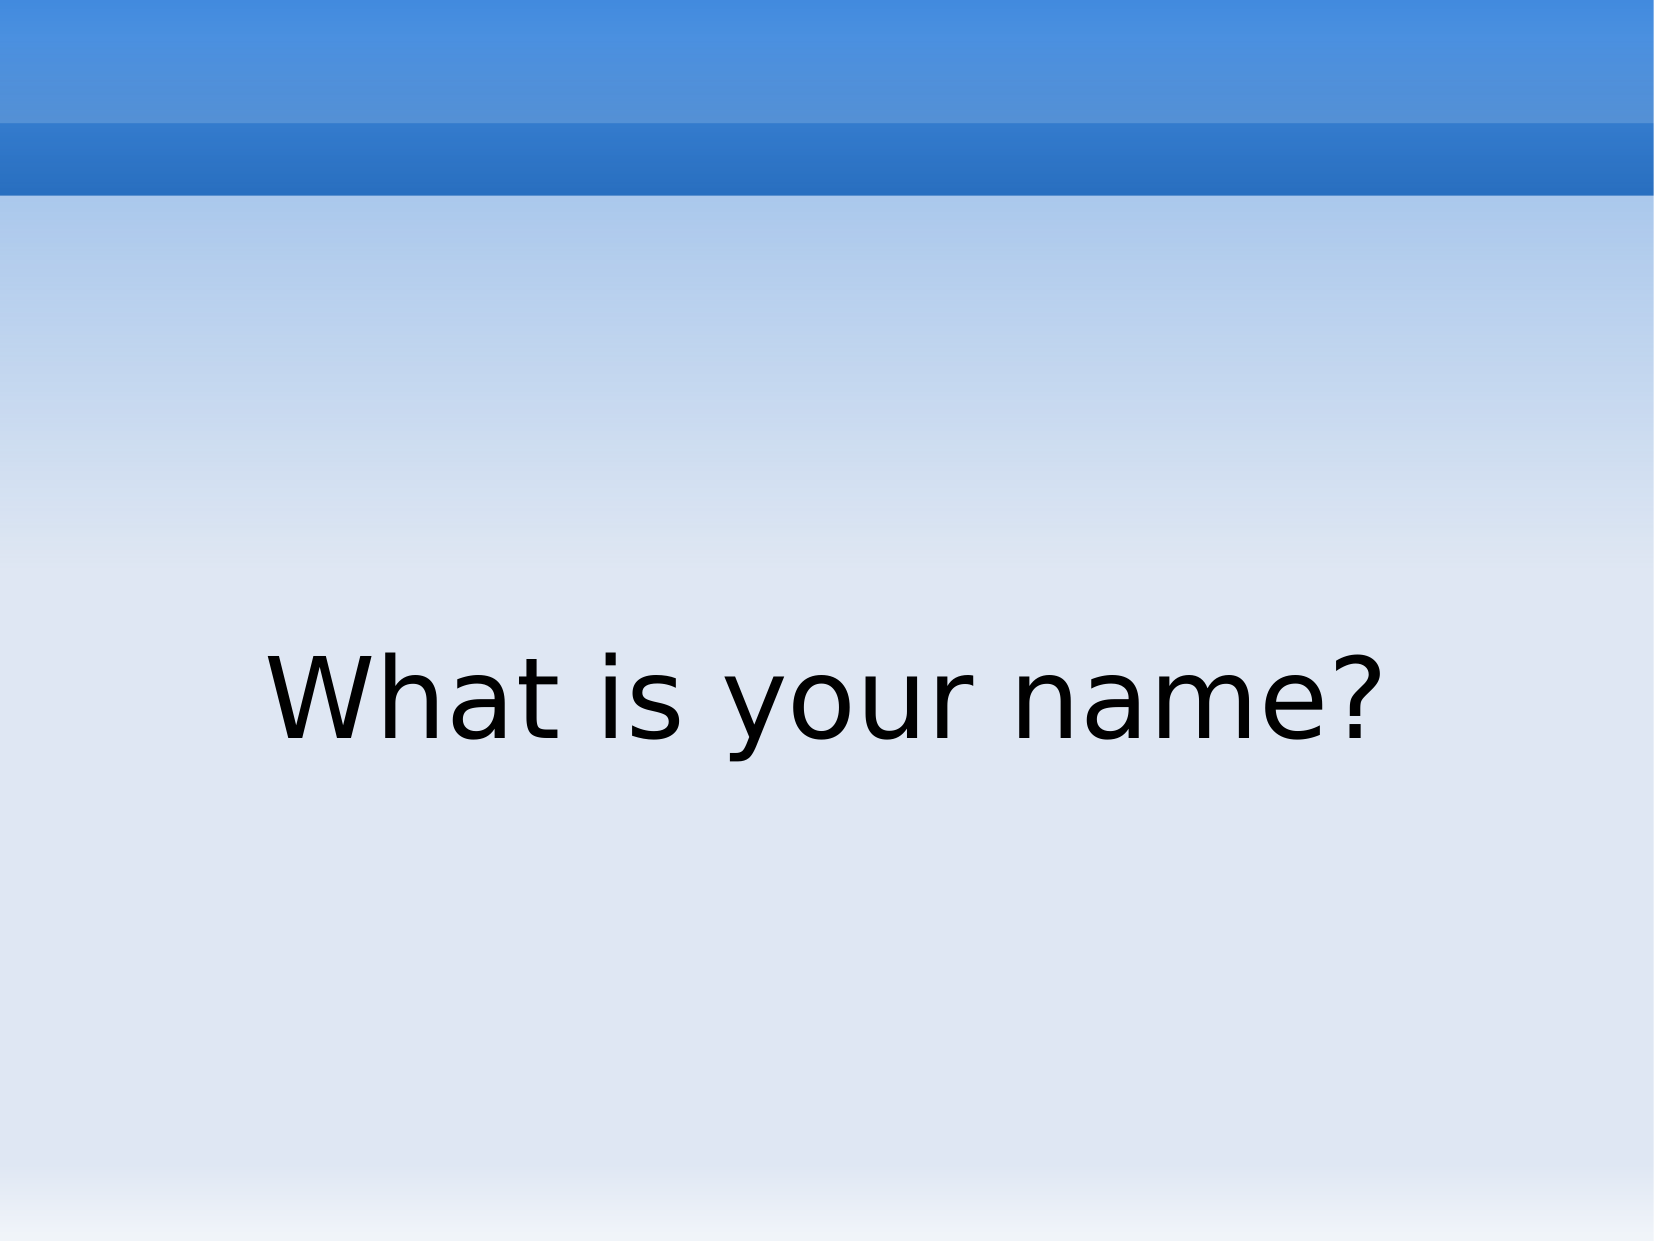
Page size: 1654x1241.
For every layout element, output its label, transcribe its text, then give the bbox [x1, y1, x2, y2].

picture [0, 0, 1654, 1241]
subtitle What is your name? [82, 290, 1571, 1109]
